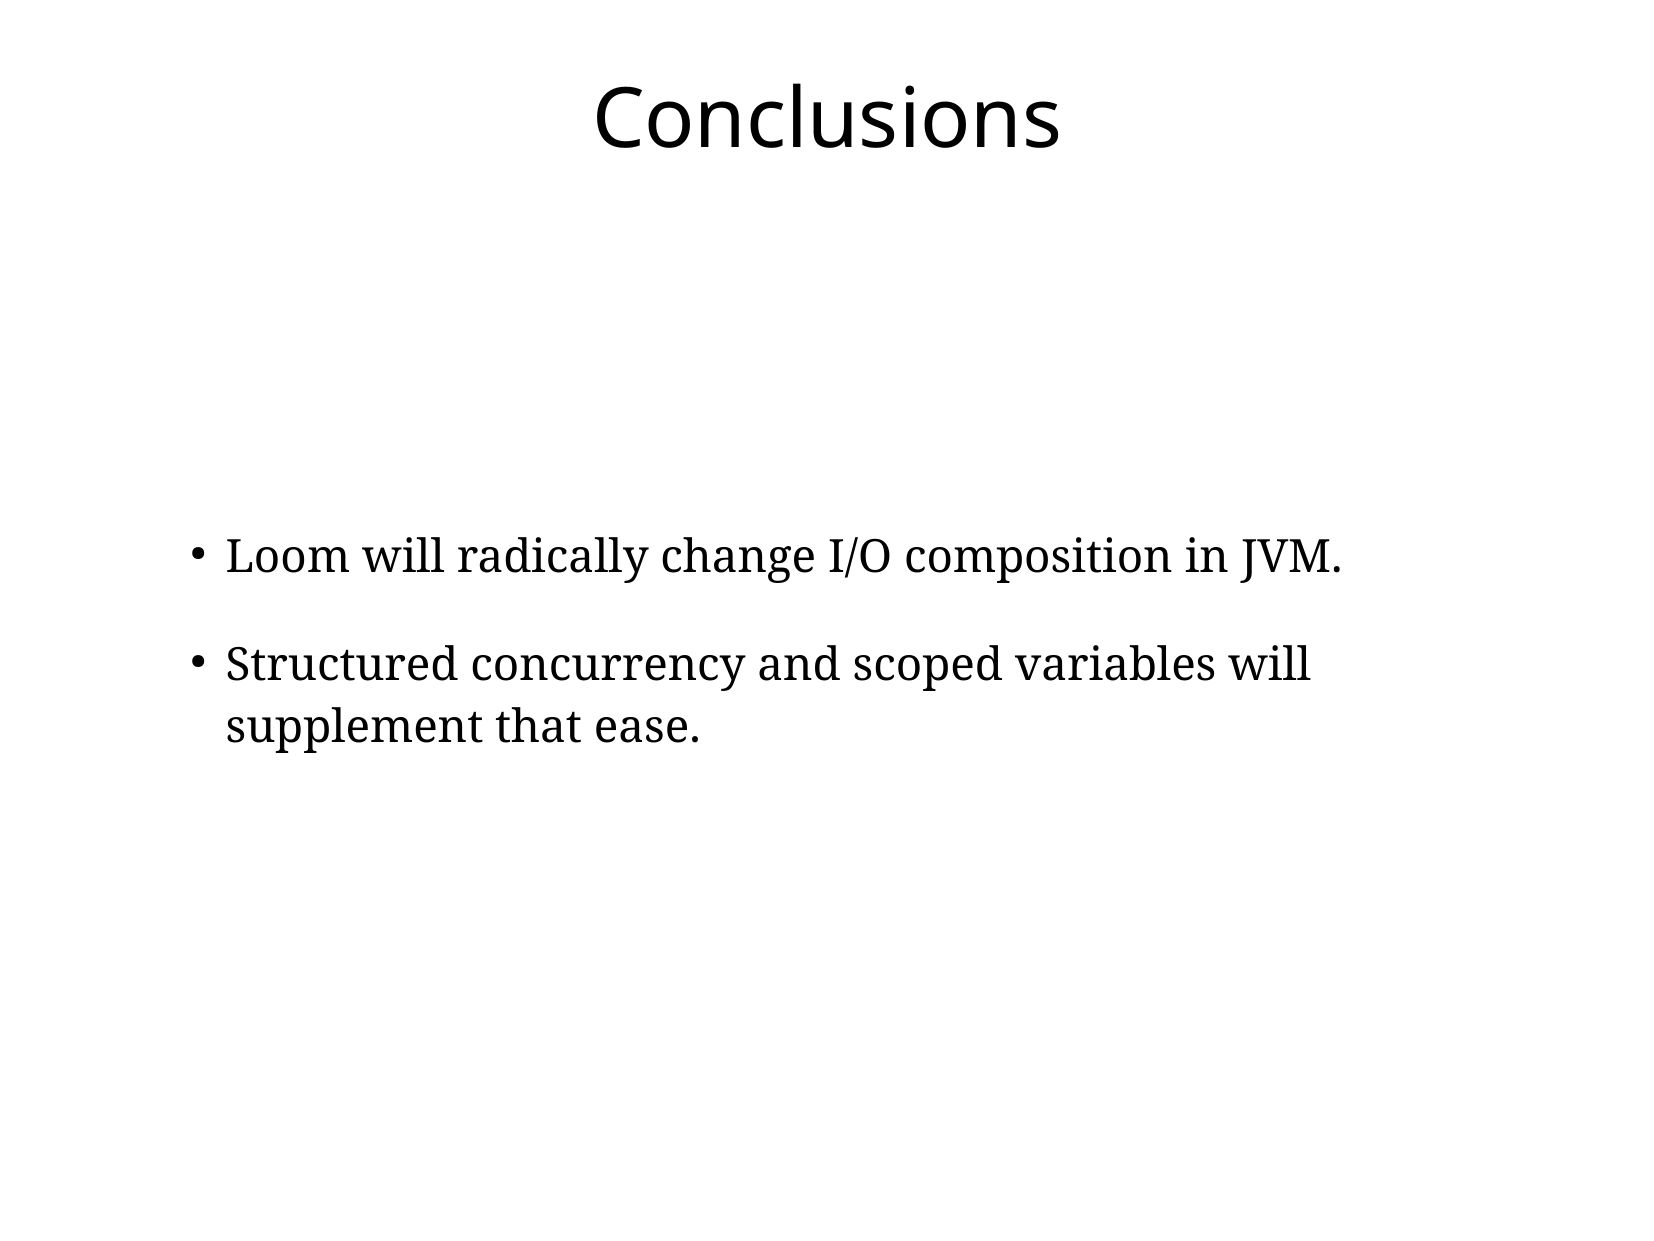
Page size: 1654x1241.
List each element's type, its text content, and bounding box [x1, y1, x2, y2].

title Conclusions [83, 49, 1572, 181]
text_box Loom will radically change I/O composition in JVM. Structured concurrency and scoped variables will supplement that ease. [175, 515, 1560, 1097]
